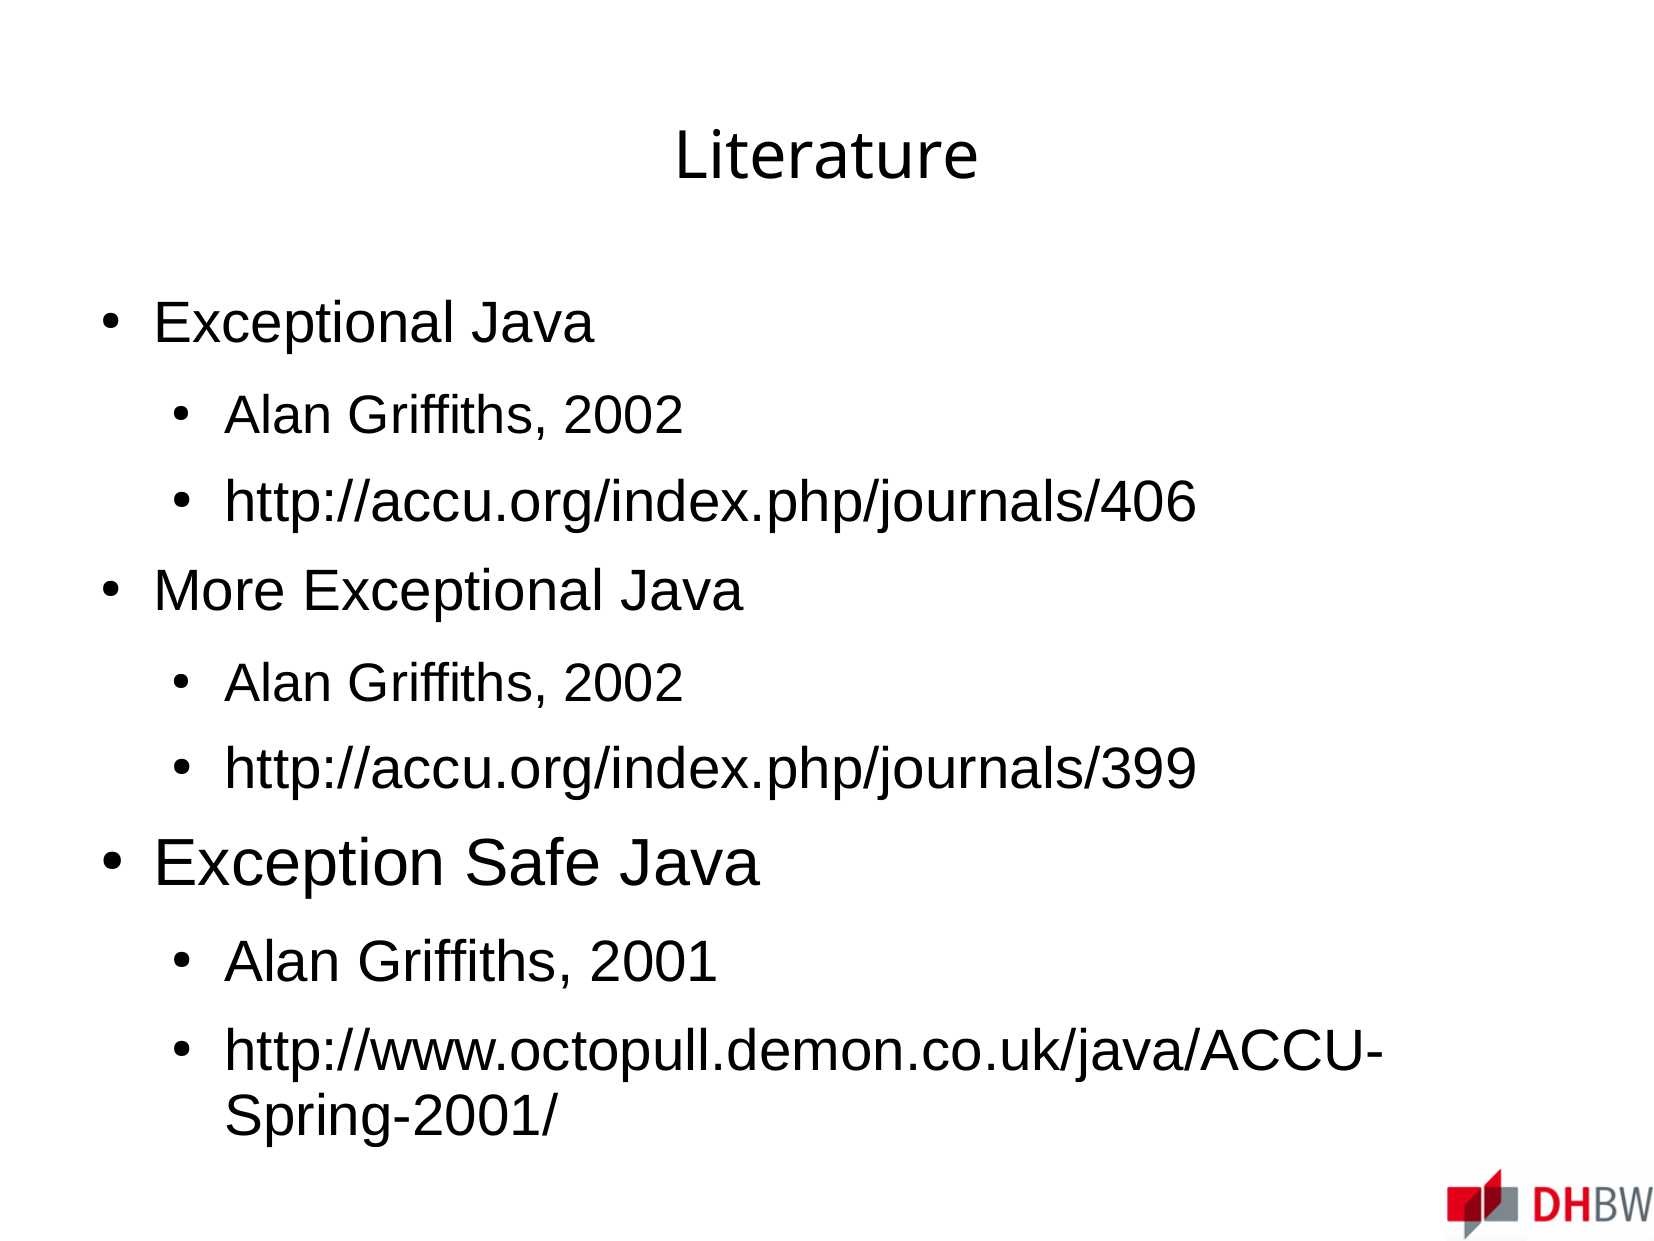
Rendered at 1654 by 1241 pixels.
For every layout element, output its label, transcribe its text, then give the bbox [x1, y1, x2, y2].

picture [1446, 1167, 1654, 1241]
title Literature [82, 56, 1571, 250]
list Exceptional Java Alan Griffiths, 2002 http://accu.org/index.php/journals/406 More Exceptional Java Alan Griffiths, 2002 http://accu.org/index.php/journals/399 Exception Safe Java Alan Griffiths, 2001 http://www.octopull.demon.co.uk/java/ACCU-Spring-2001/ [82, 290, 1571, 1155]
